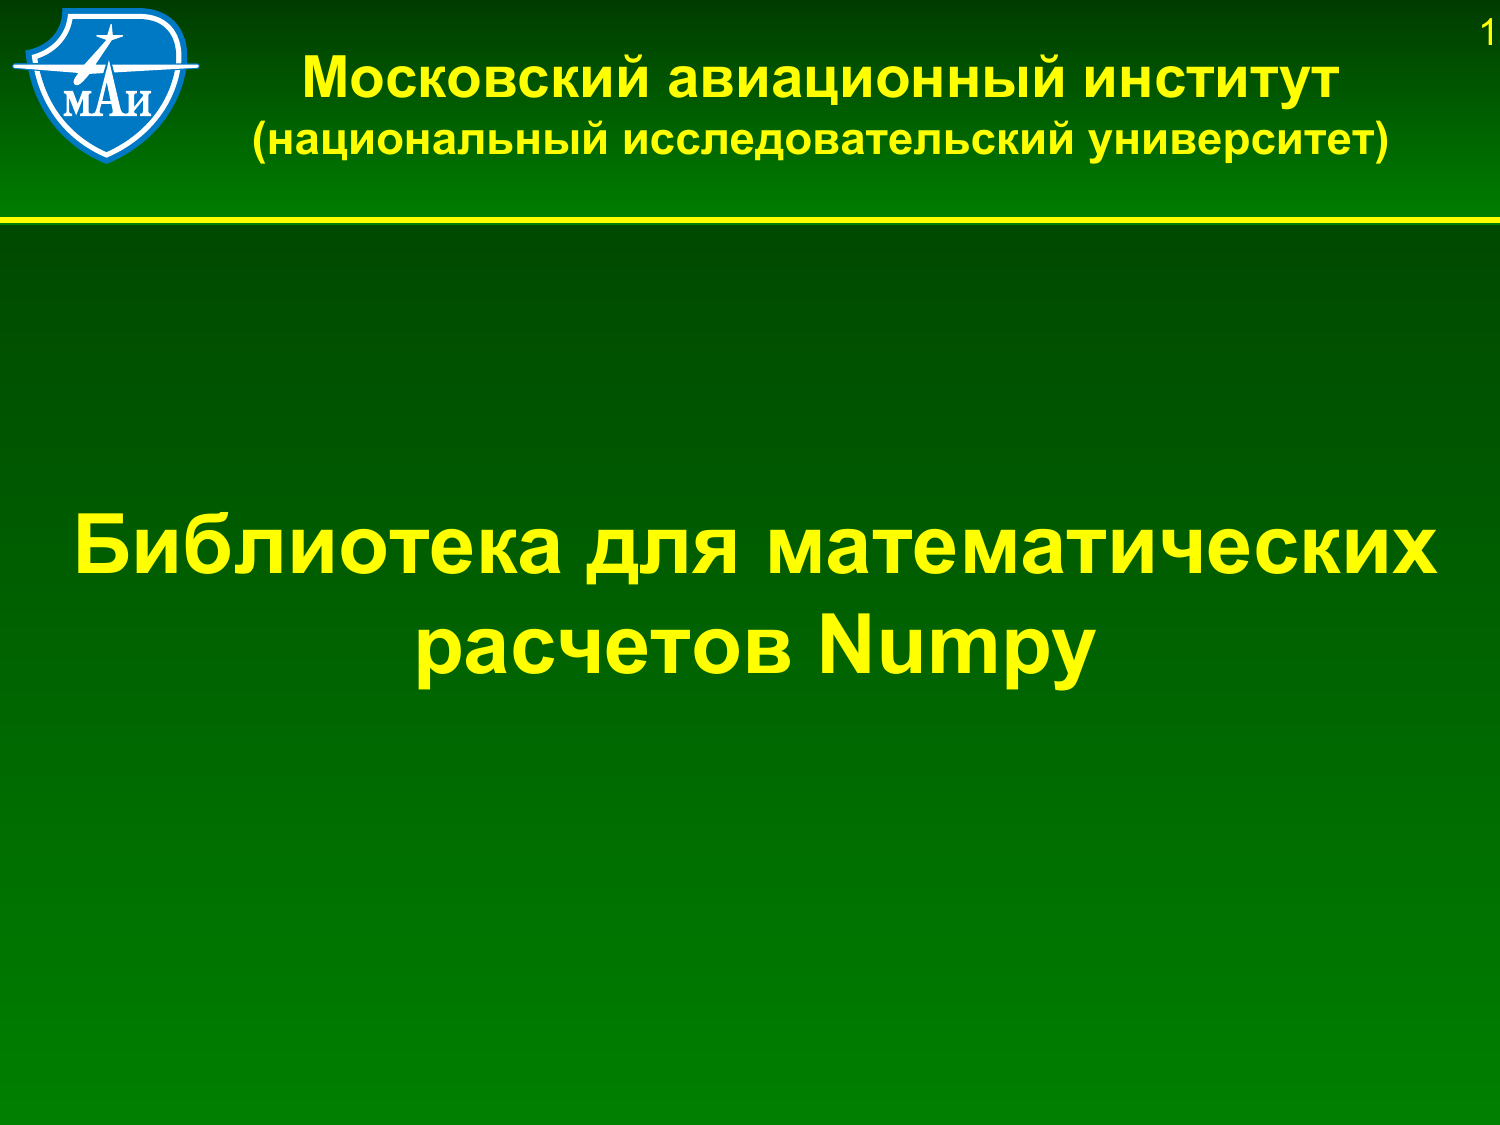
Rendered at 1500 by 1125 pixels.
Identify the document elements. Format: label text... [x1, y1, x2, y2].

picture [12, 8, 200, 165]
text_box Московский авиационный институт (национальный исследовательский университет) [224, 31, 1418, 172]
text_box Библиотека для математических расчетов Numpy [35, 531, 1477, 650]
